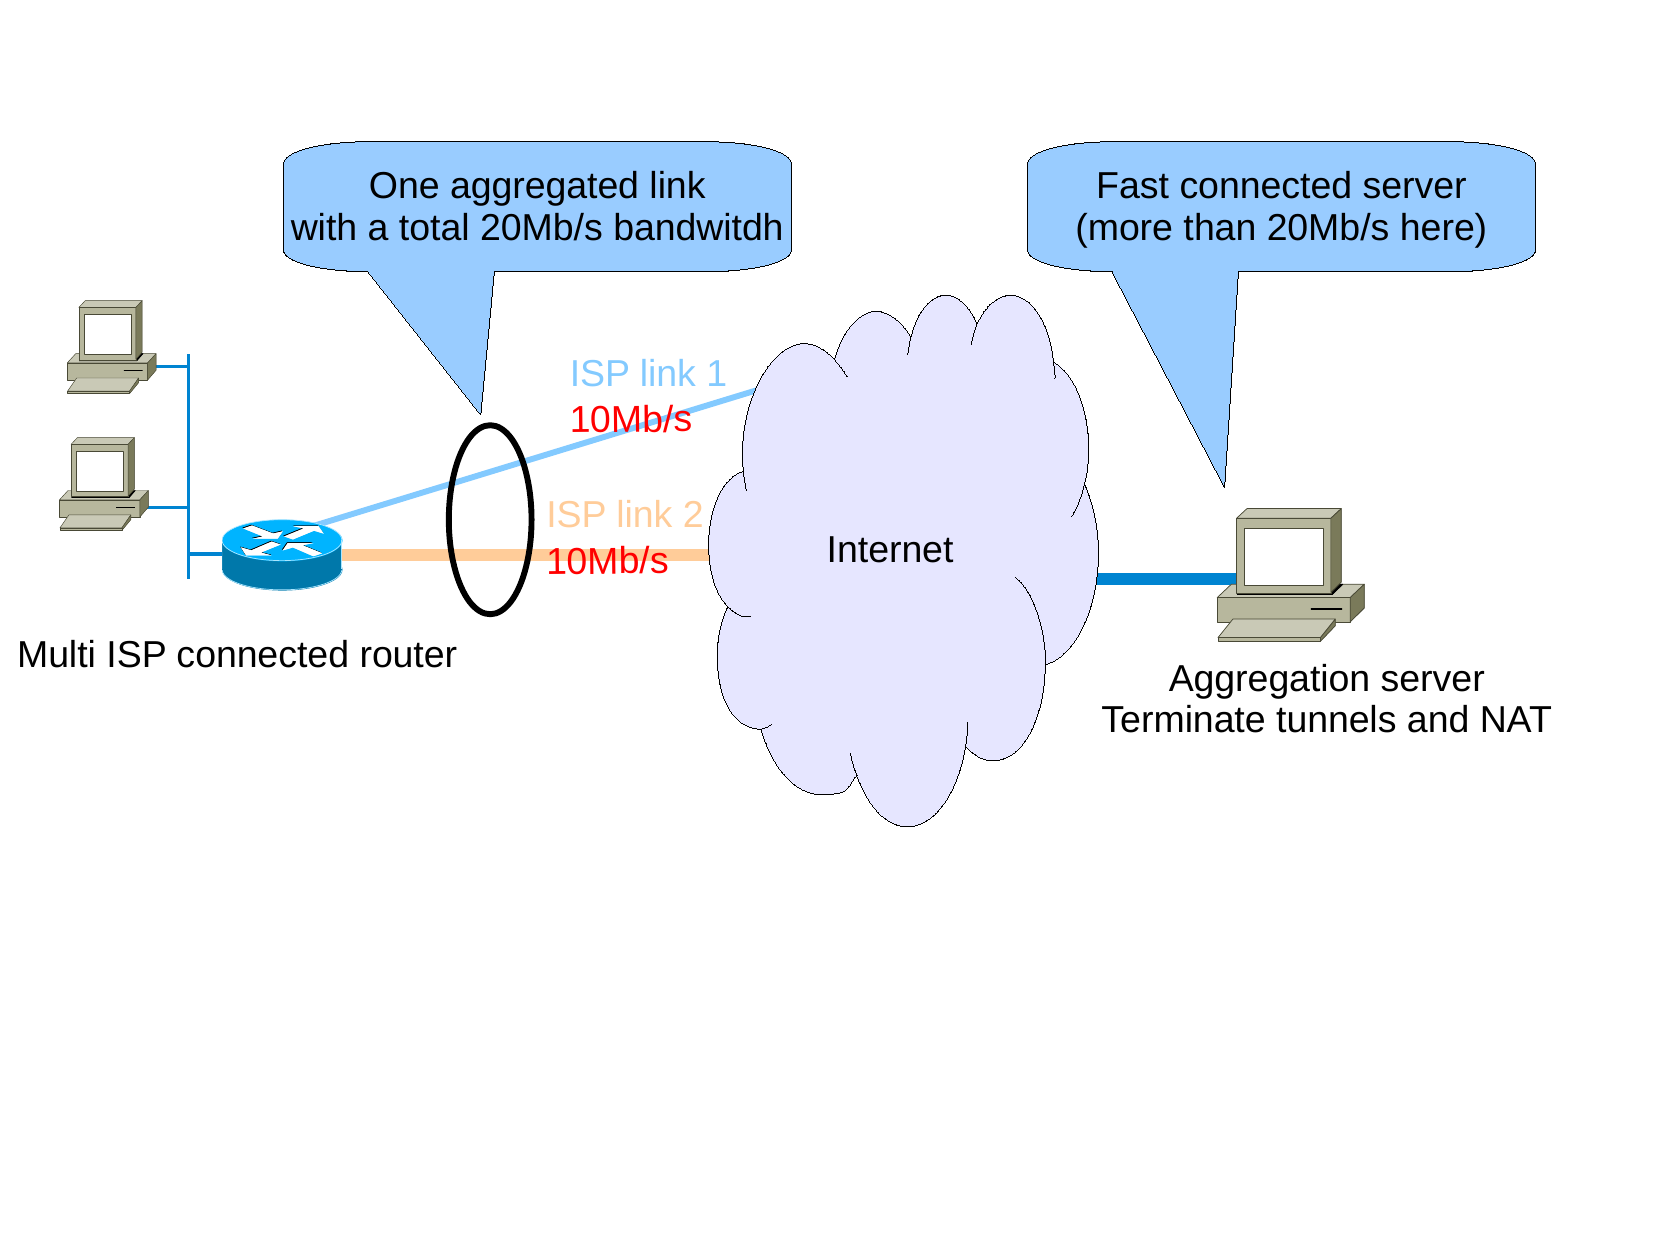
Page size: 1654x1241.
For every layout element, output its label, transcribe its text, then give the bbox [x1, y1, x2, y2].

picture [287, 527, 321, 539]
picture [59, 437, 150, 532]
text_box Fast connected server (more than 20Mb/s here) [1027, 141, 1536, 488]
text_box ISP link 2 [531, 486, 727, 544]
text_box Aggregation server Terminate tunnels and NAT [1086, 649, 1568, 875]
picture [245, 526, 281, 538]
text_box 10Mb/s [554, 391, 719, 486]
picture [222, 571, 343, 591]
picture [284, 543, 319, 555]
text_box 10Mb/s [531, 544, 696, 633]
text_box Internet [708, 295, 1099, 827]
text_box Multi ISP connected router [2, 625, 473, 702]
picture [66, 300, 157, 395]
picture [222, 519, 343, 568]
picture [243, 542, 278, 556]
text_box ISP link 1 [555, 344, 745, 402]
text_box One aggregated link with a total 20Mb/s bandwitdh [283, 141, 792, 415]
picture [1216, 507, 1366, 643]
